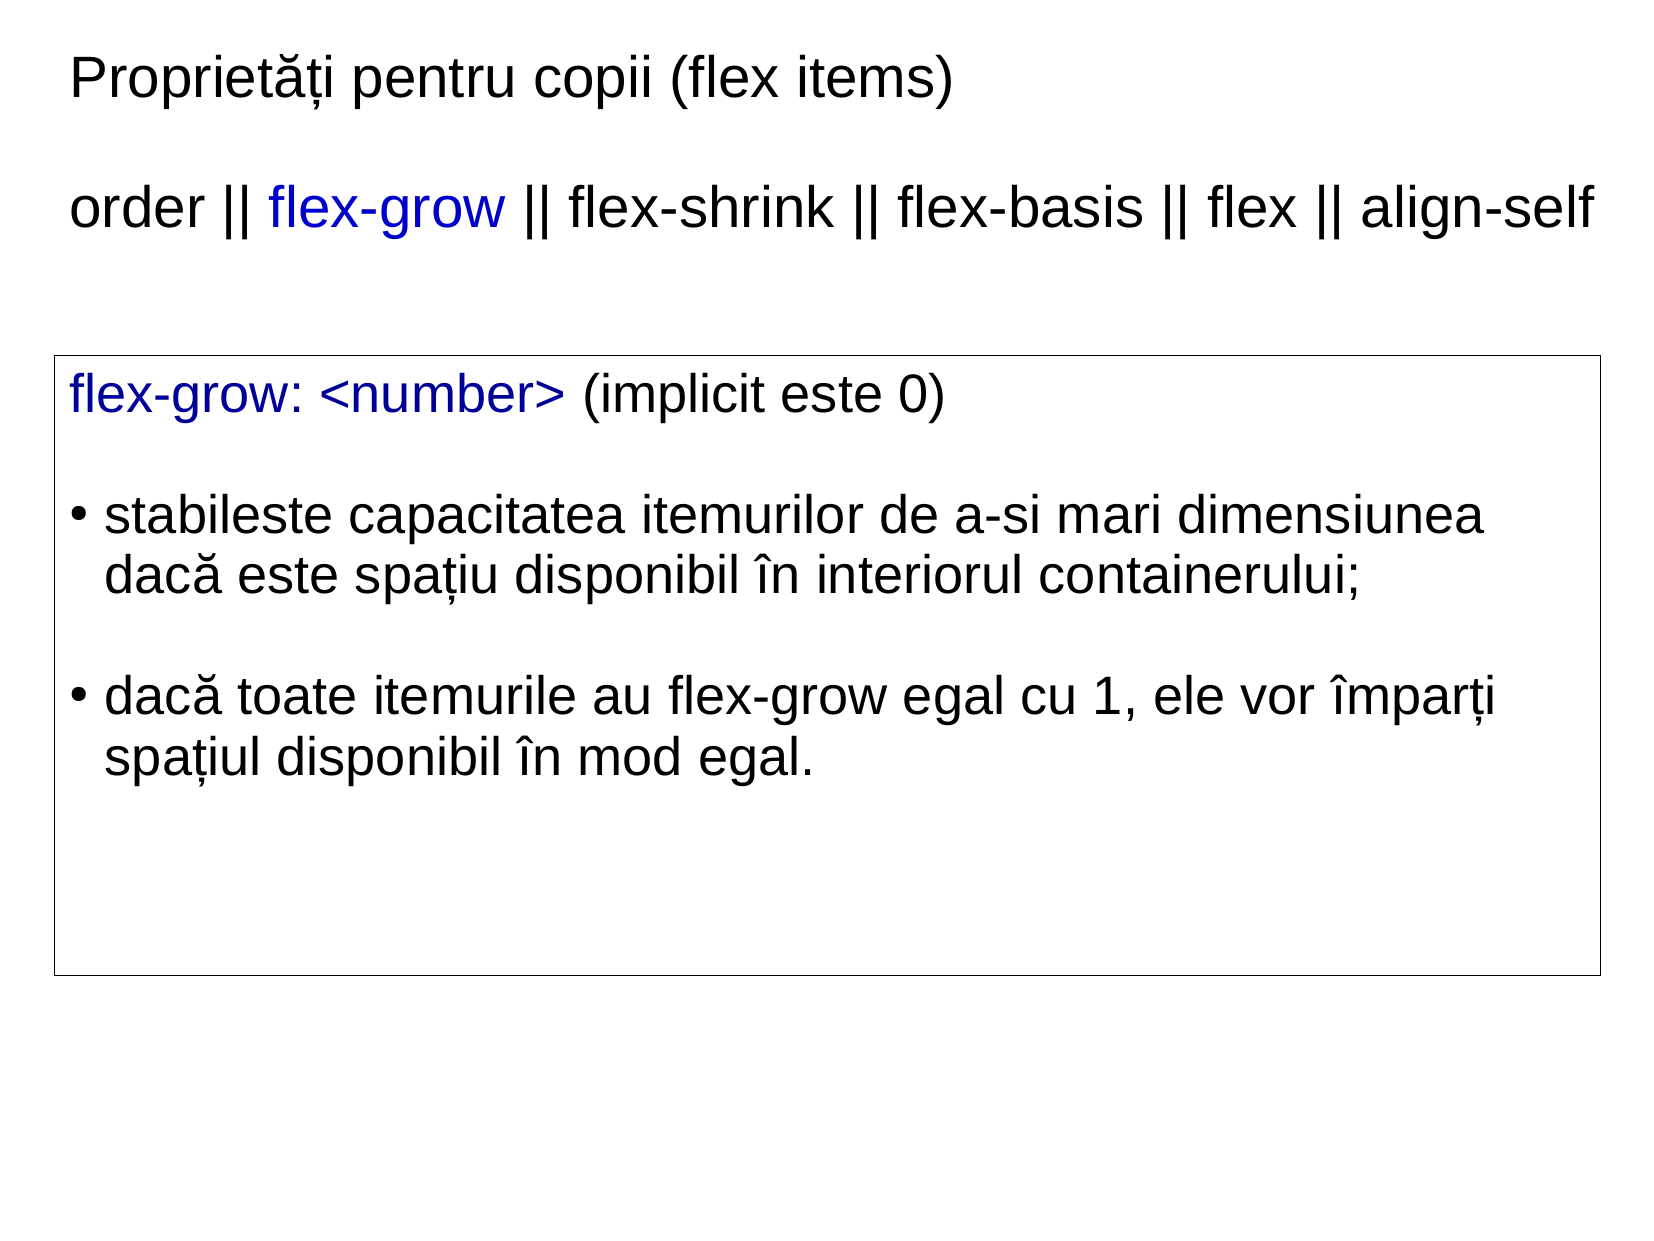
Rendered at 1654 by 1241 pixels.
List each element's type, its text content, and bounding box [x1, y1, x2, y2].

text_box flex-grow: <number> (implicit este 0) stabileste capacitatea itemurilor de a-si mari dimensiunea dacă este spațiu disponibil în interiorul containerului; dacă toate itemurile au flex-grow egal cu 1, ele vor împarți spațiul disponibil în mod egal. [54, 355, 1601, 976]
text_box Proprietăți pentru copii (flex items) order || flex-grow || flex-shrink || flex-basis || flex || align-self [54, 37, 1633, 378]
